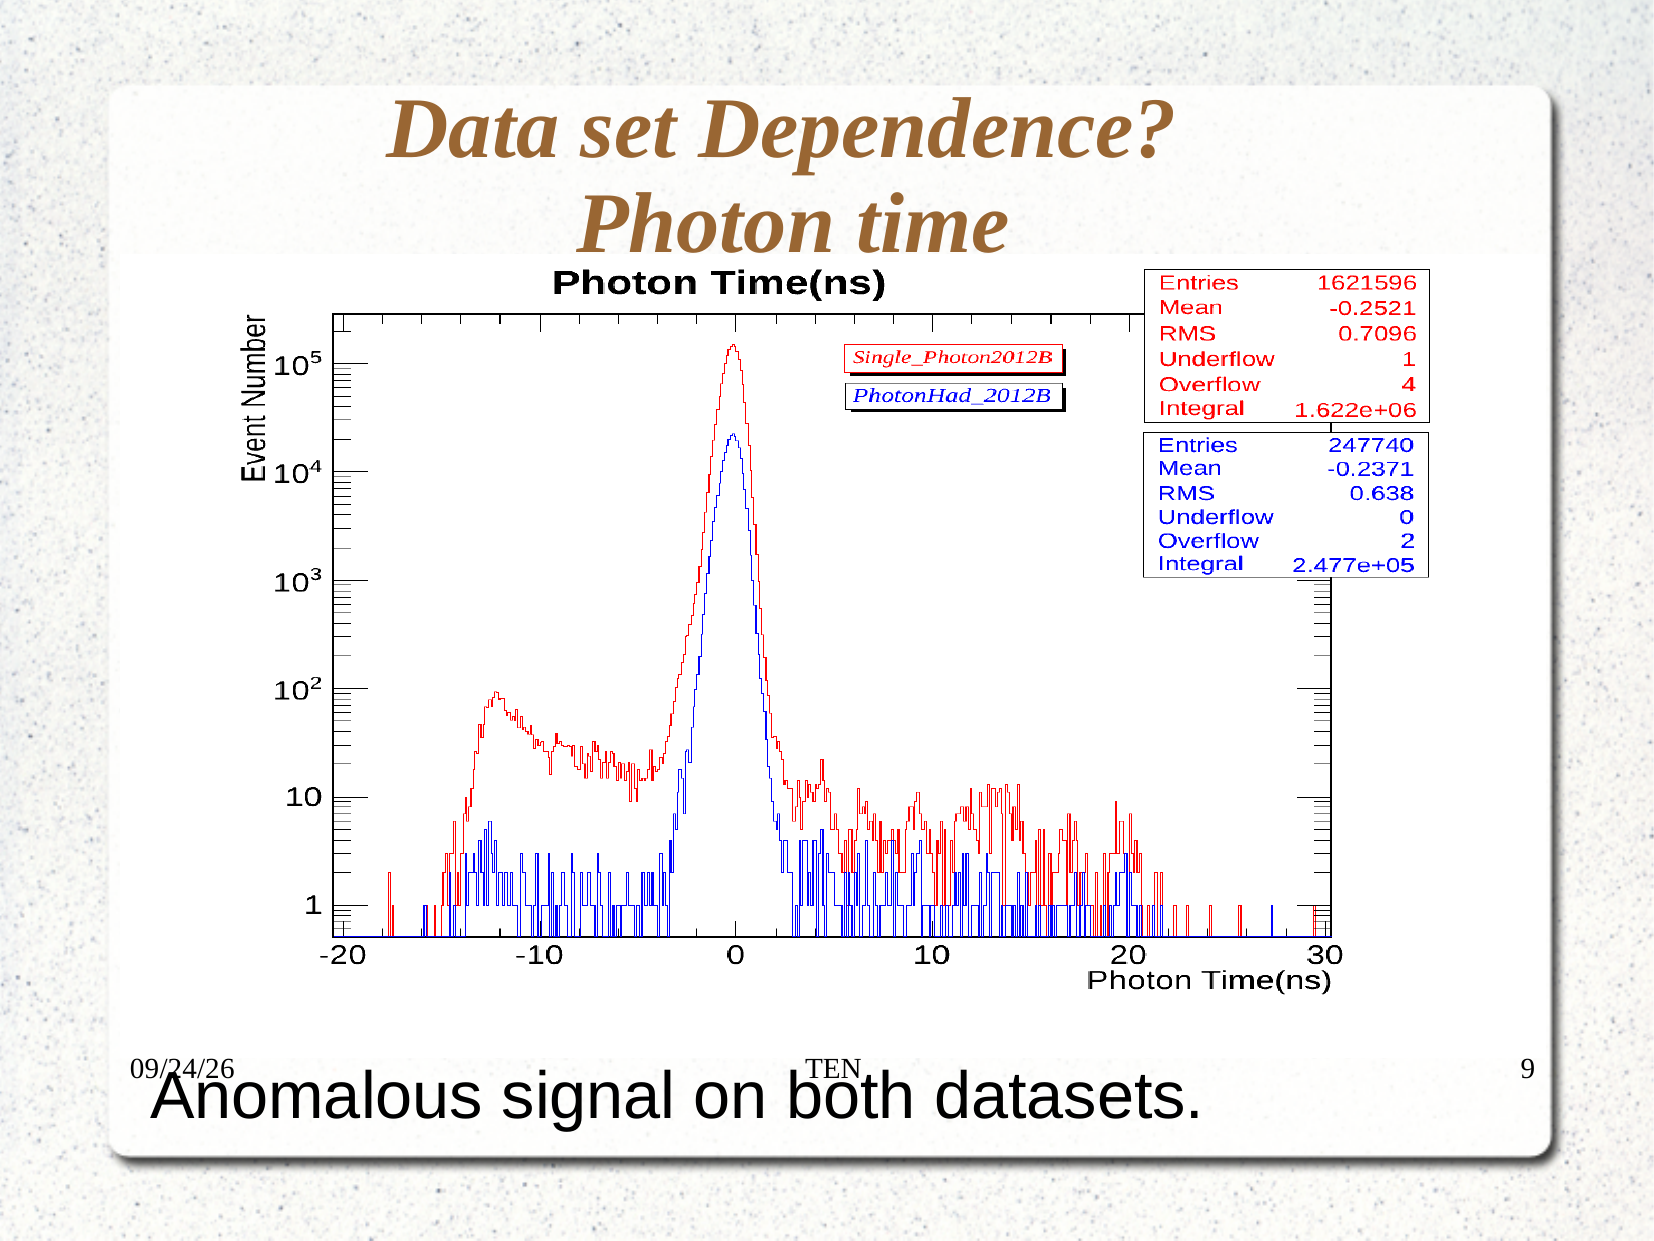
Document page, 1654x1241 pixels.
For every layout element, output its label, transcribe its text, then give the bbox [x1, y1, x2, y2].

title Data set Dependence? Photon time [272, 80, 1293, 254]
picture [0, 0, 1654, 1241]
subtitle Anomalous signal on both datasets. [150, 1058, 1231, 1133]
